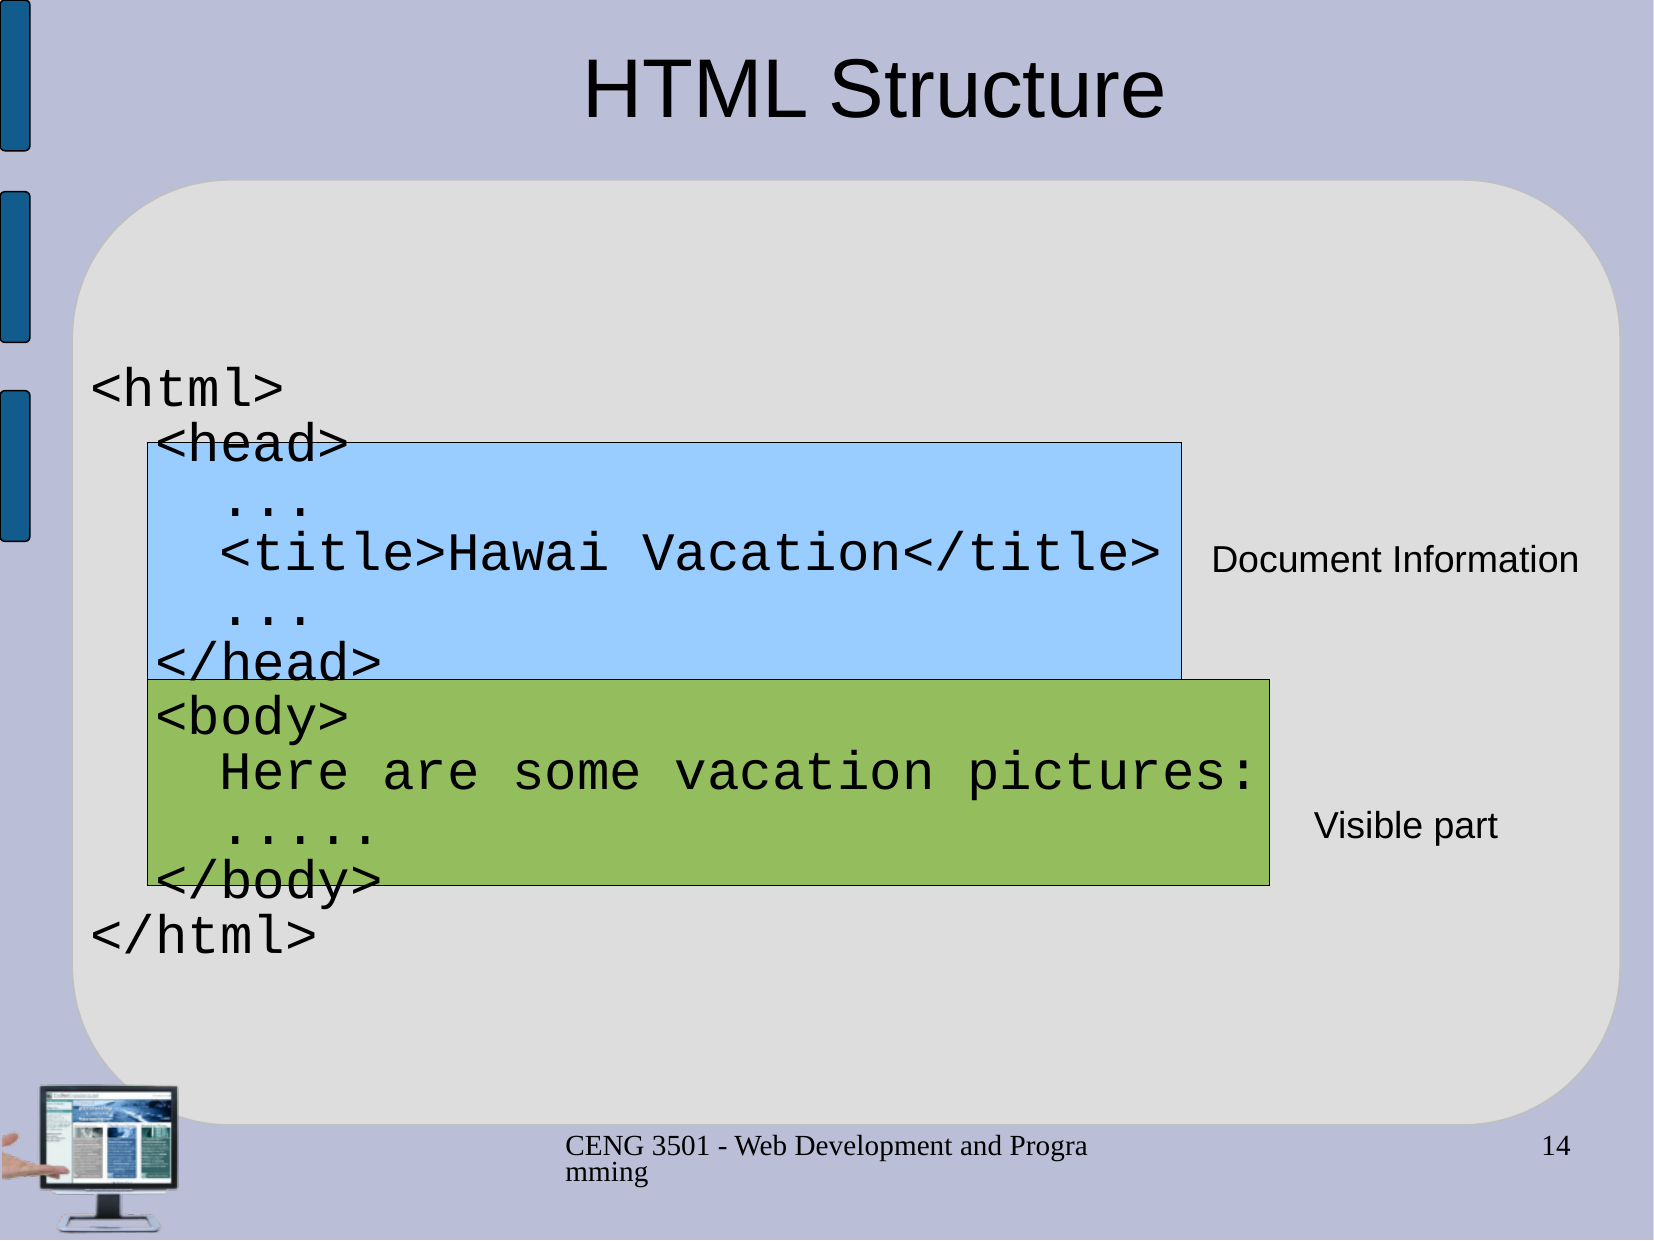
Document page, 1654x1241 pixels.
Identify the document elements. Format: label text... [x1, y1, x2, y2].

subtitle <html> <head> ... <title>Hawai Vacation</title> ... </head> <body> Here are some vacation pictures: ..... </body> </html> [90, 232, 1620, 1095]
text_box Document Information [1196, 531, 1595, 589]
text_box Visible part [1299, 797, 1514, 855]
picture [2, 1079, 225, 1238]
title HTML Structure [112, 22, 1637, 162]
